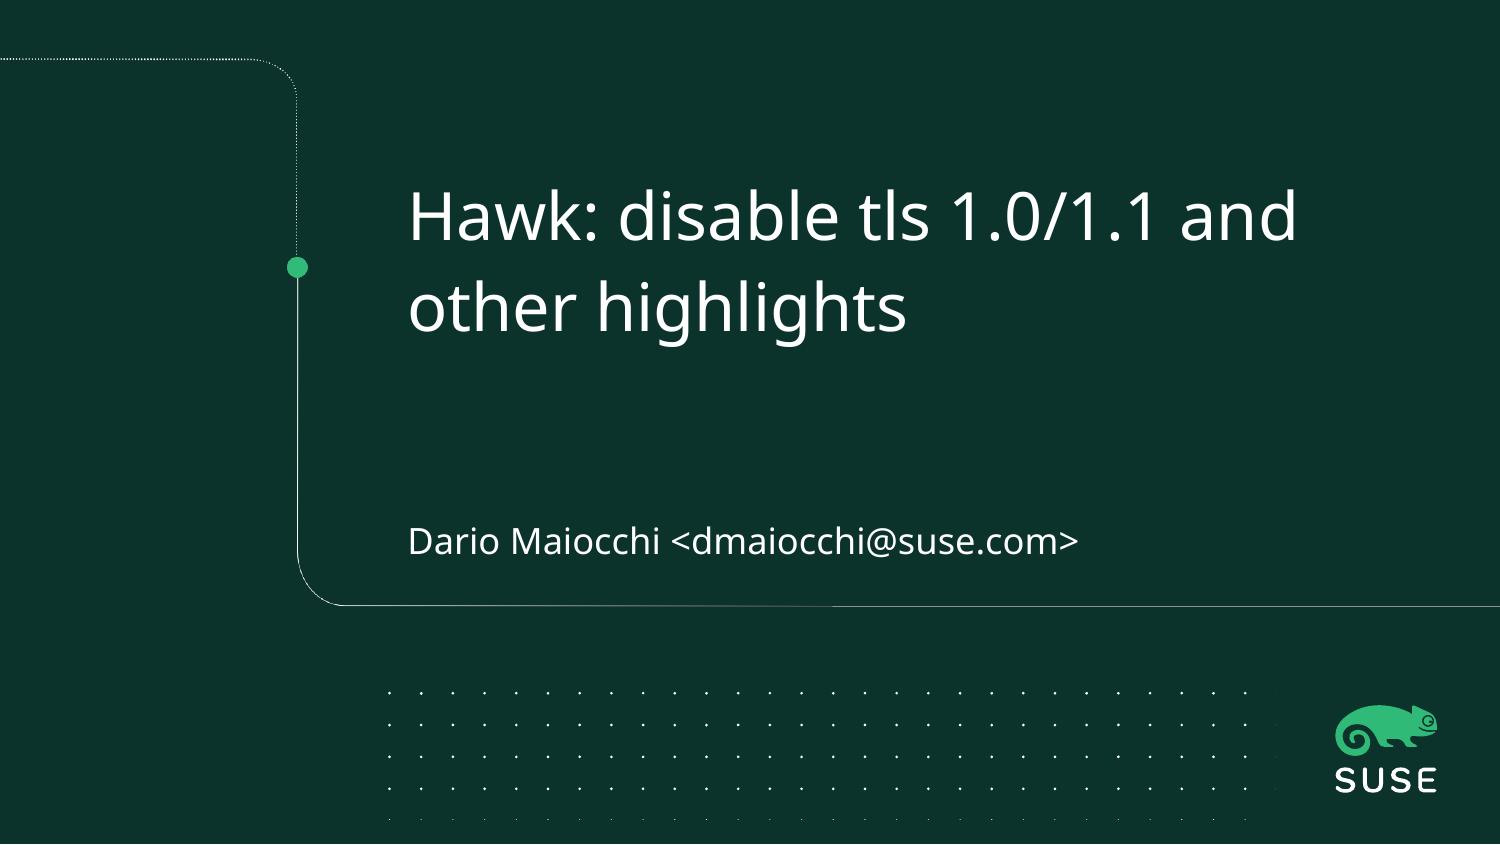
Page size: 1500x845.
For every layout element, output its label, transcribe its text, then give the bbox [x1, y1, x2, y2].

list Dario Maiocchi <dmaiocchi@suse.com> [407, 360, 1312, 567]
title Hawk: disable tls 1.0/1.1 and other highlights [407, 181, 1312, 339]
picture [0, 58, 1500, 607]
